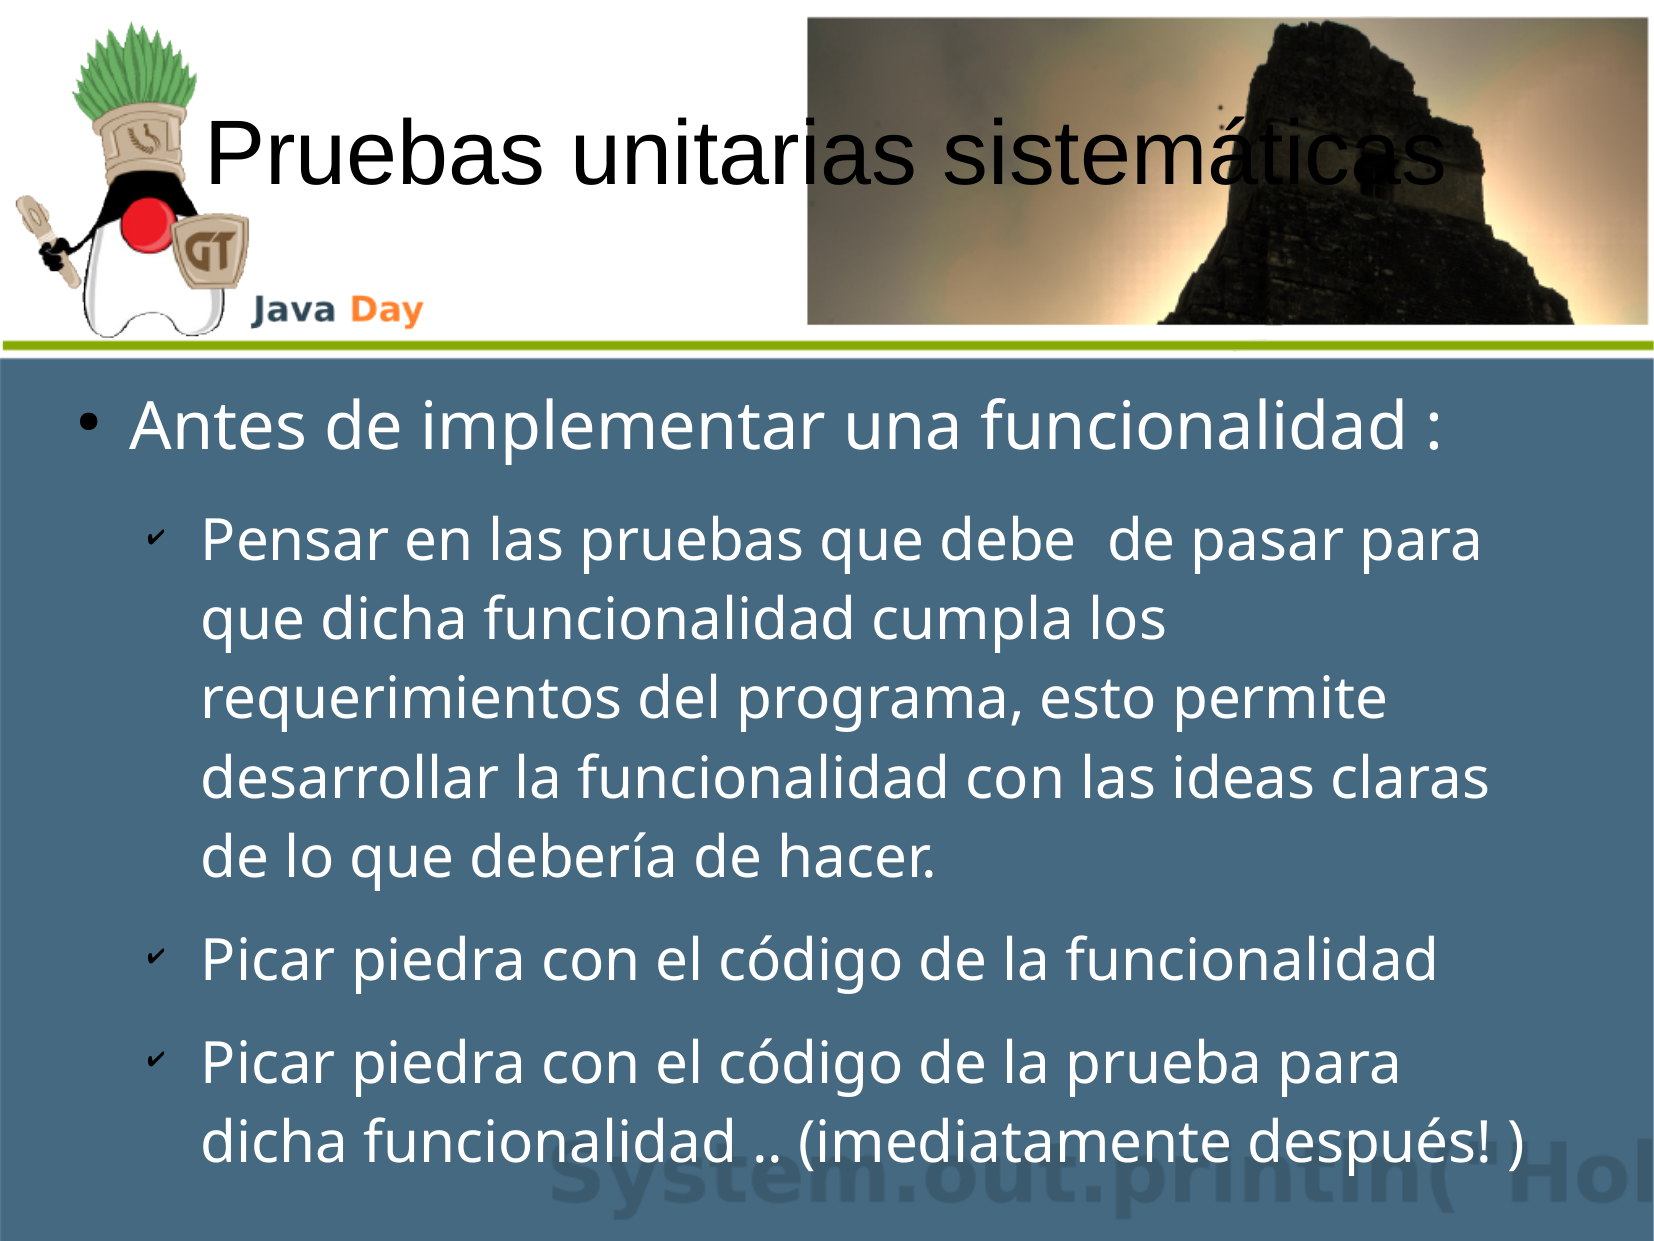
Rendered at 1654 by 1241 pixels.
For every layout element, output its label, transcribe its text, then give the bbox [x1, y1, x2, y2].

picture [0, 0, 1654, 1241]
list Antes de implementar una funcionalidad : Pensar en las pruebas que debe de pasar para que dicha funcionalidad cumpla los requerimientos del programa, esto permite desarrollar la funcionalidad con las ideas claras de lo que debería de hacer. Picar piedra con el código de la funcionalidad Picar piedra con el código de la prueba para dicha funcionalidad .. (imediatamente después! ) [59, 377, 1548, 1197]
title Pruebas unitarias sistemáticas [82, 49, 1571, 257]
